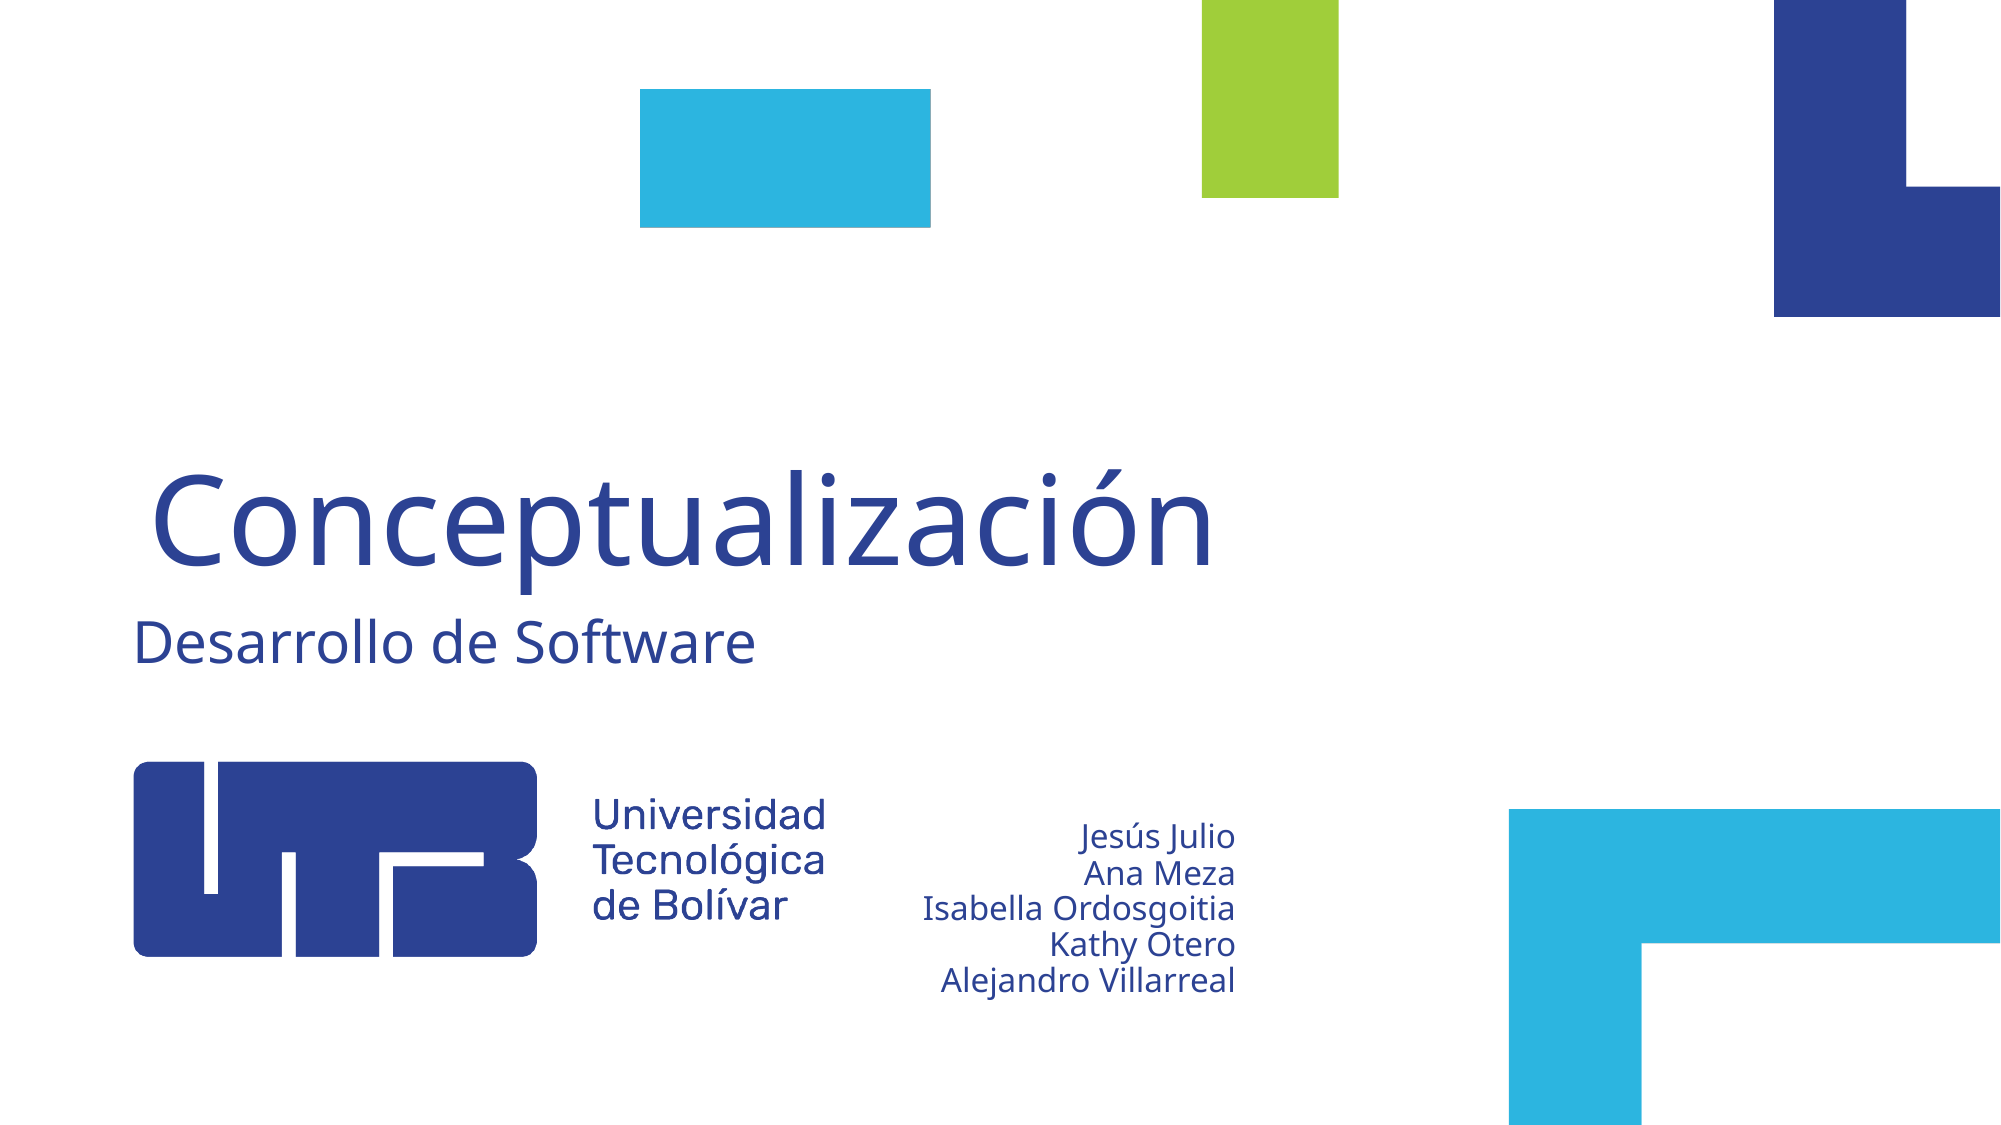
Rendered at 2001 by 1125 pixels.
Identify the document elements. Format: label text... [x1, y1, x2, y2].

text_box Jesús Julio Ana Meza Isabella Ordosgoitia Kathy Otero Alejandro Villarreal [907, 807, 1497, 1013]
title Conceptualización [133, 283, 1776, 598]
text_box Desarrollo de Software [116, 597, 1759, 684]
